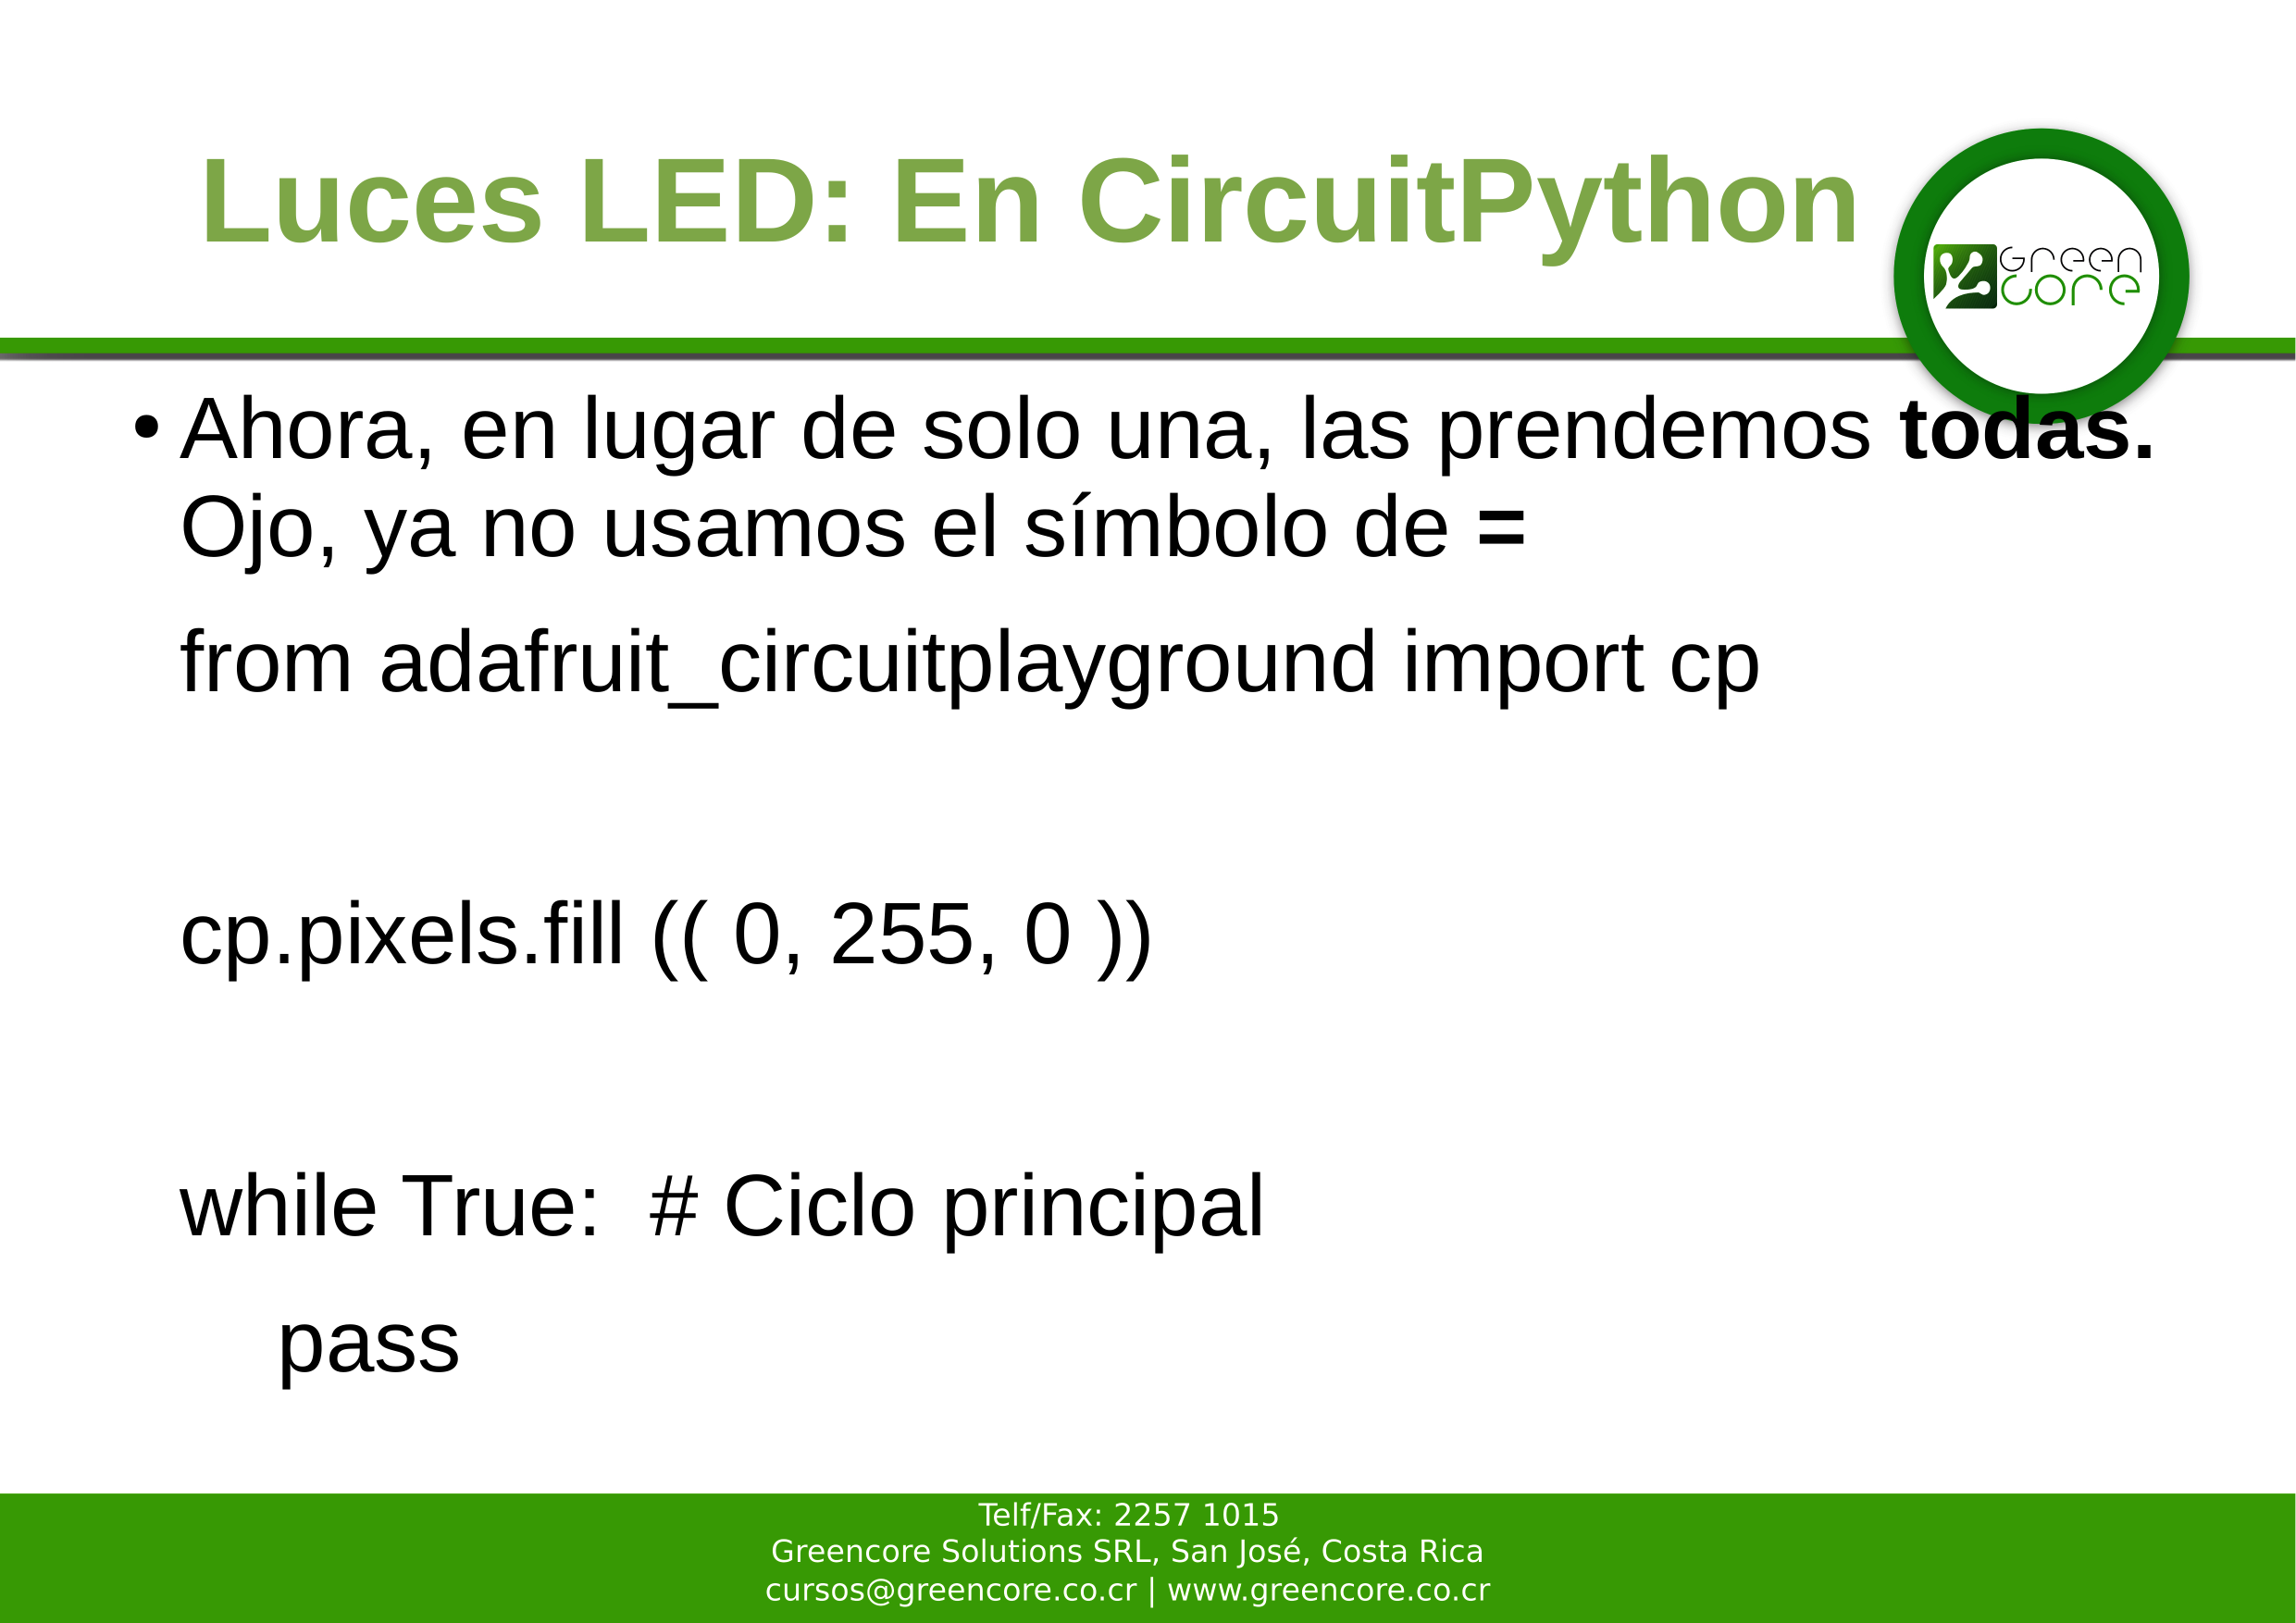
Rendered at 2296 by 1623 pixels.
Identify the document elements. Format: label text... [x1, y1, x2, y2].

picture [0, 0, 2296, 1623]
title Luces LED: En CircuitPython [115, 64, 2181, 336]
list Ahora, en lugar de solo una, las prendemos todas. Ojo, ya no usamos el símbolo de = from adafruit_circuitplayground import cp cp.pixels.fill (( 0, 255, 0 )) while True: # Ciclo principal pass [115, 379, 2181, 1489]
